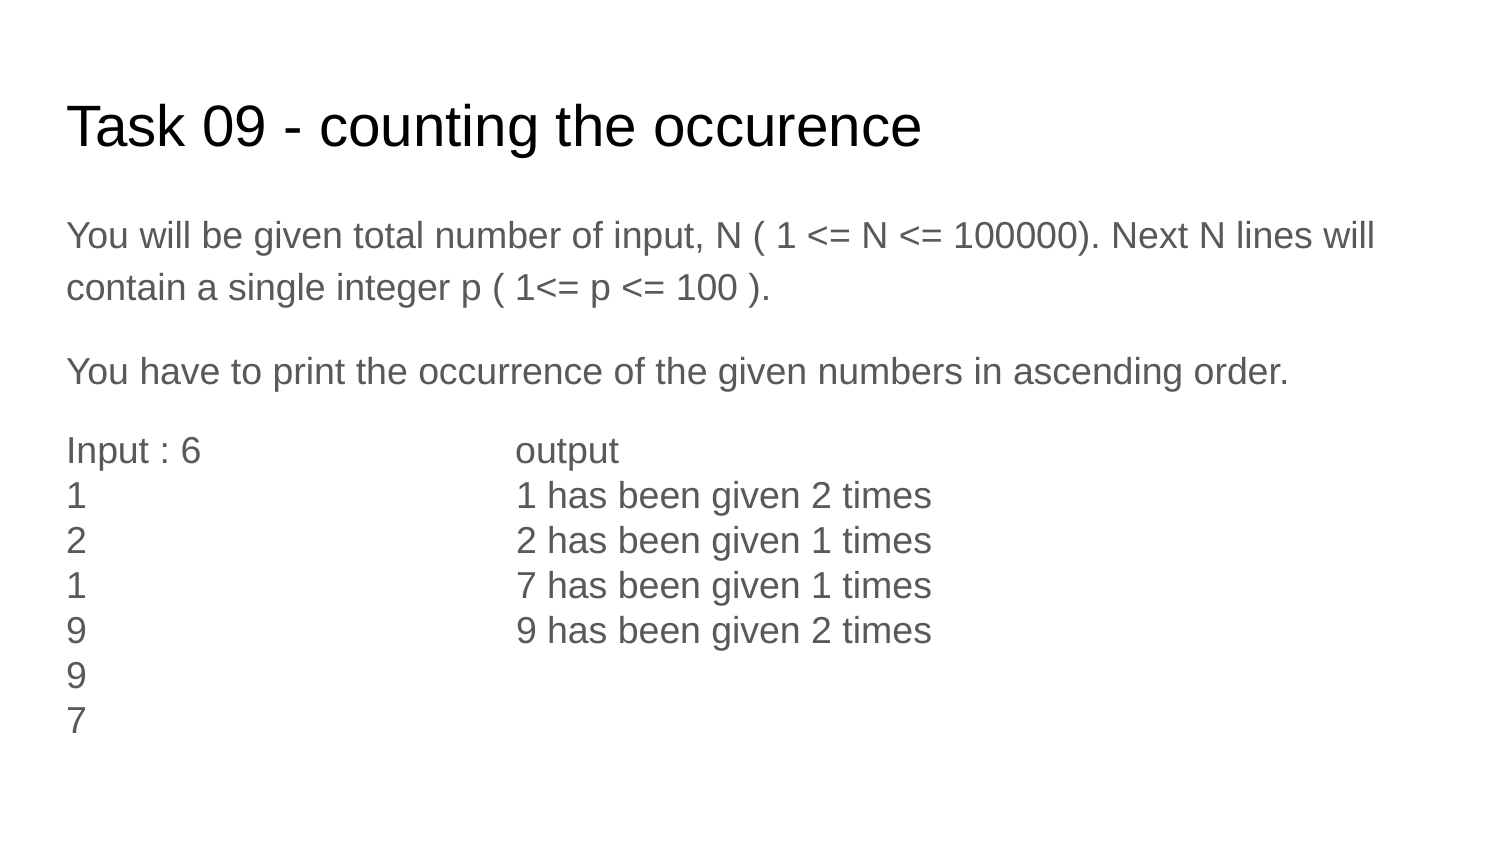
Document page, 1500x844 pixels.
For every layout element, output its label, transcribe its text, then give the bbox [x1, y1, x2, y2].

title Task 09 - counting the occurence [51, 72, 1449, 167]
list You will be given total number of input, N ( 1 <= N <= 100000). Next N lines will contain a single integer p ( 1<= p <= 100 ). You have to print the occurrence of the given numbers in ascending order. Input : 6 output 1 1 has been given 2 times 2 2 has been given 1 times 1 7 has been given 1 times 9 9 has been given 2 times 9 7 [51, 189, 1457, 844]
